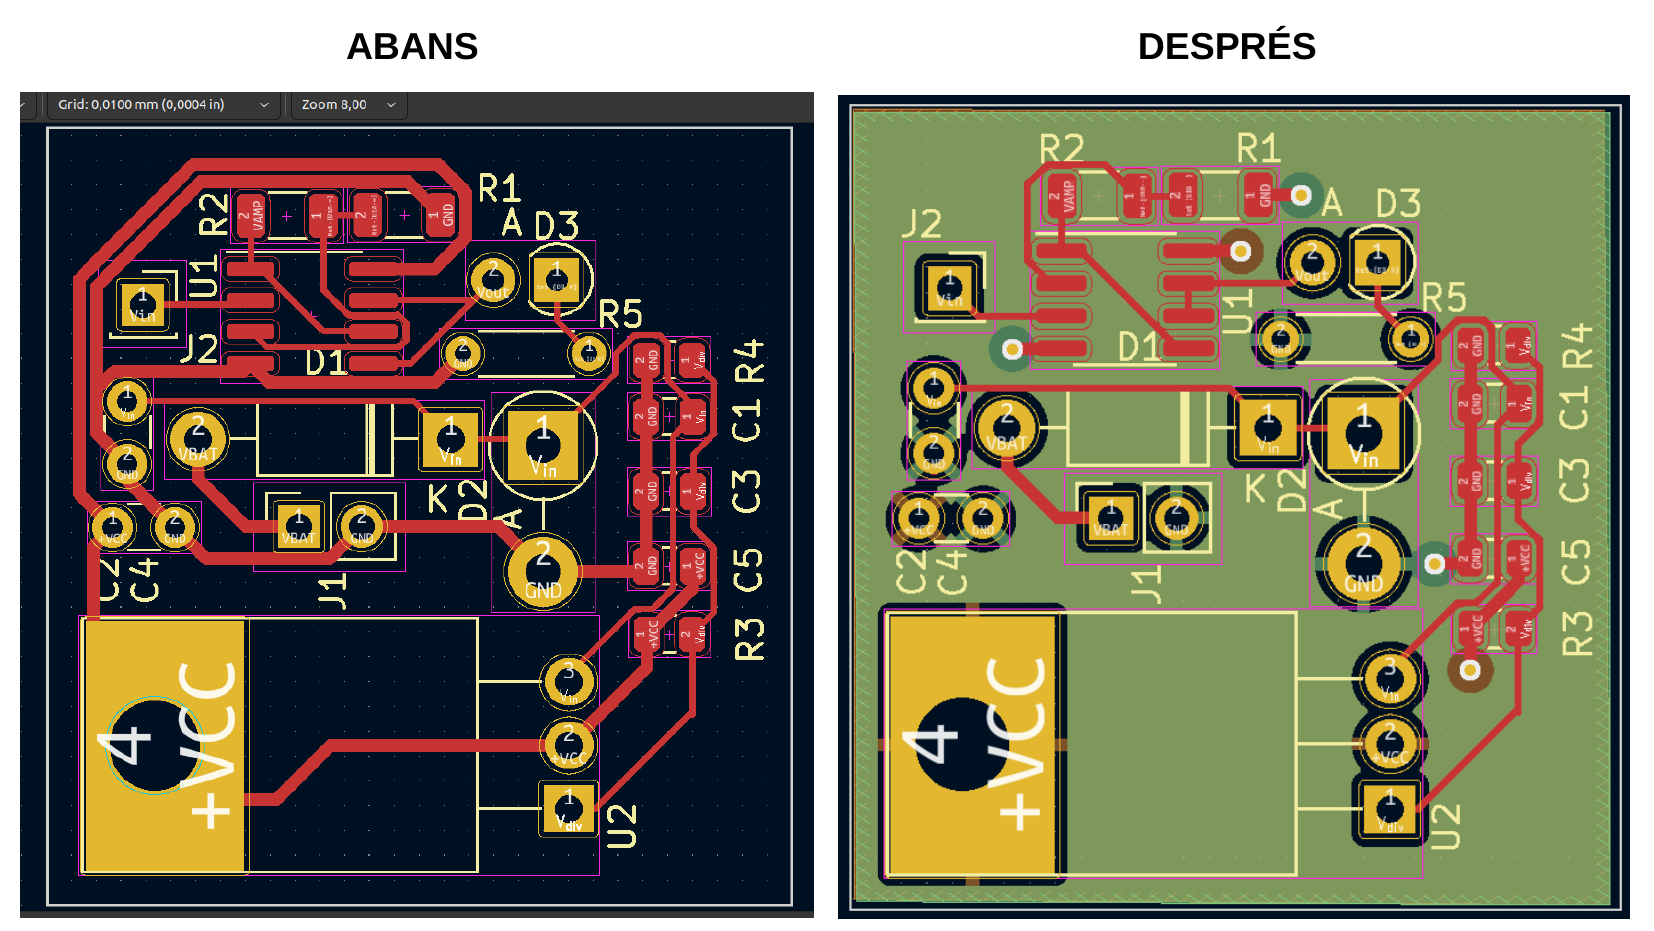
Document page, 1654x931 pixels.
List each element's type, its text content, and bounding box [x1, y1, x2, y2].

text_box ABANS [37, 18, 788, 76]
picture [838, 95, 1630, 919]
text_box DESPRÉS [852, 18, 1603, 76]
picture [20, 92, 814, 918]
